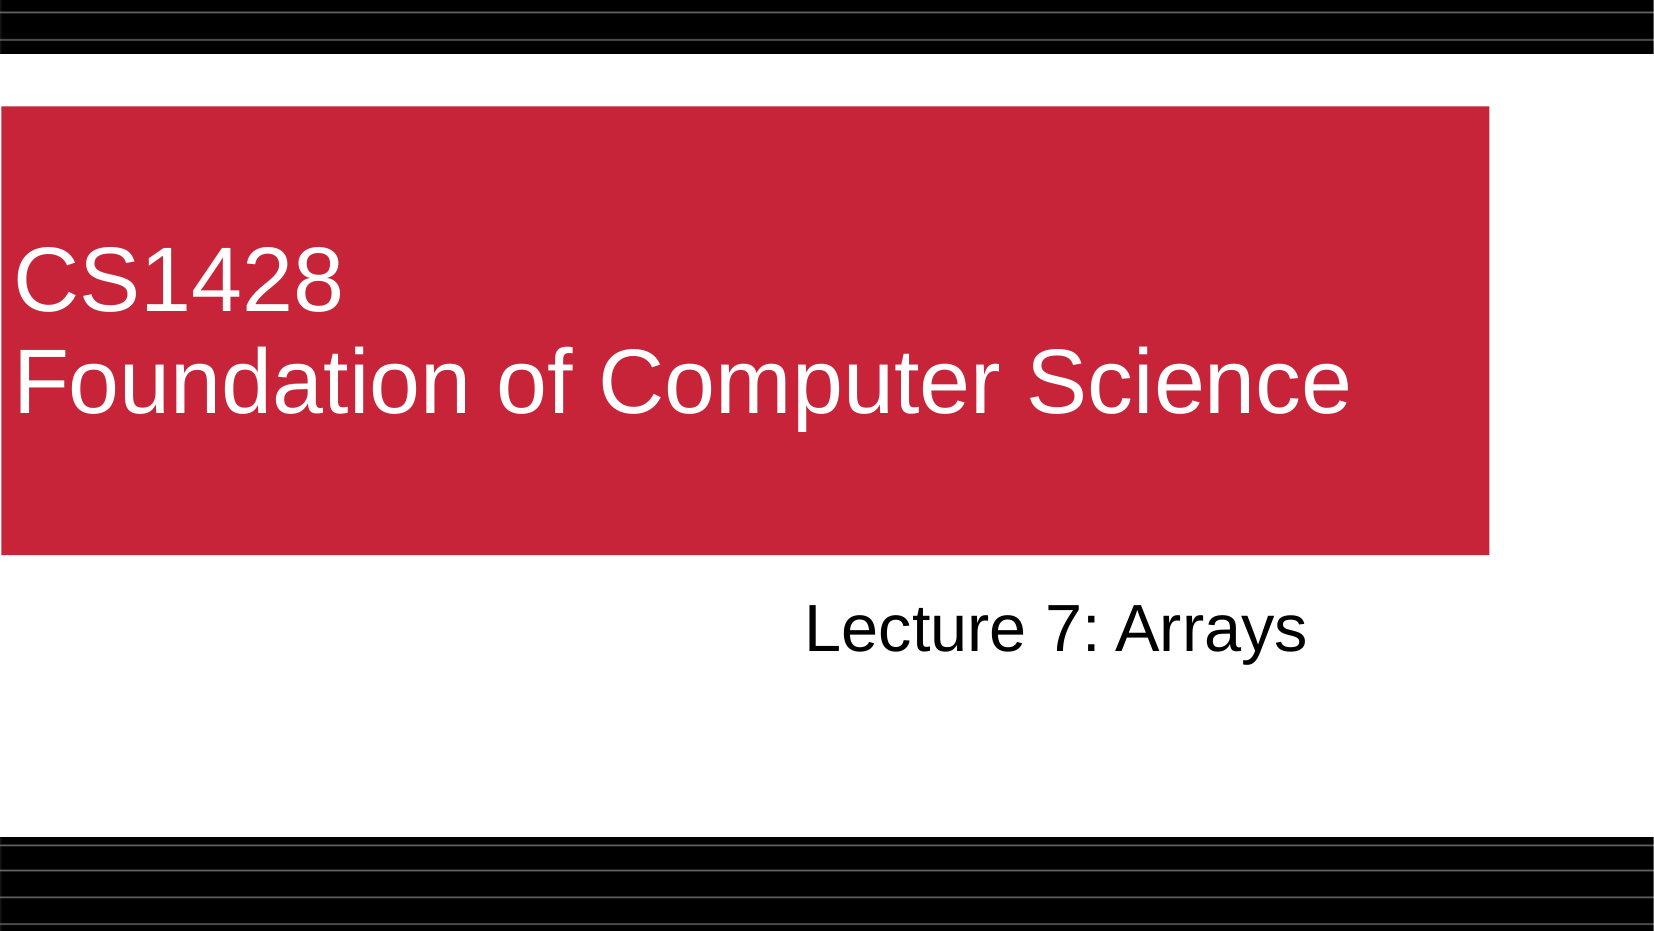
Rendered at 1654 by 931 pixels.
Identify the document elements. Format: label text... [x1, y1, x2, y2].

subtitle Lecture 7: Arrays [625, 590, 1489, 804]
picture [0, 837, 1654, 931]
picture [0, 0, 1654, 54]
title CS1428 Foundation of Computer Science [1, 106, 1490, 556]
